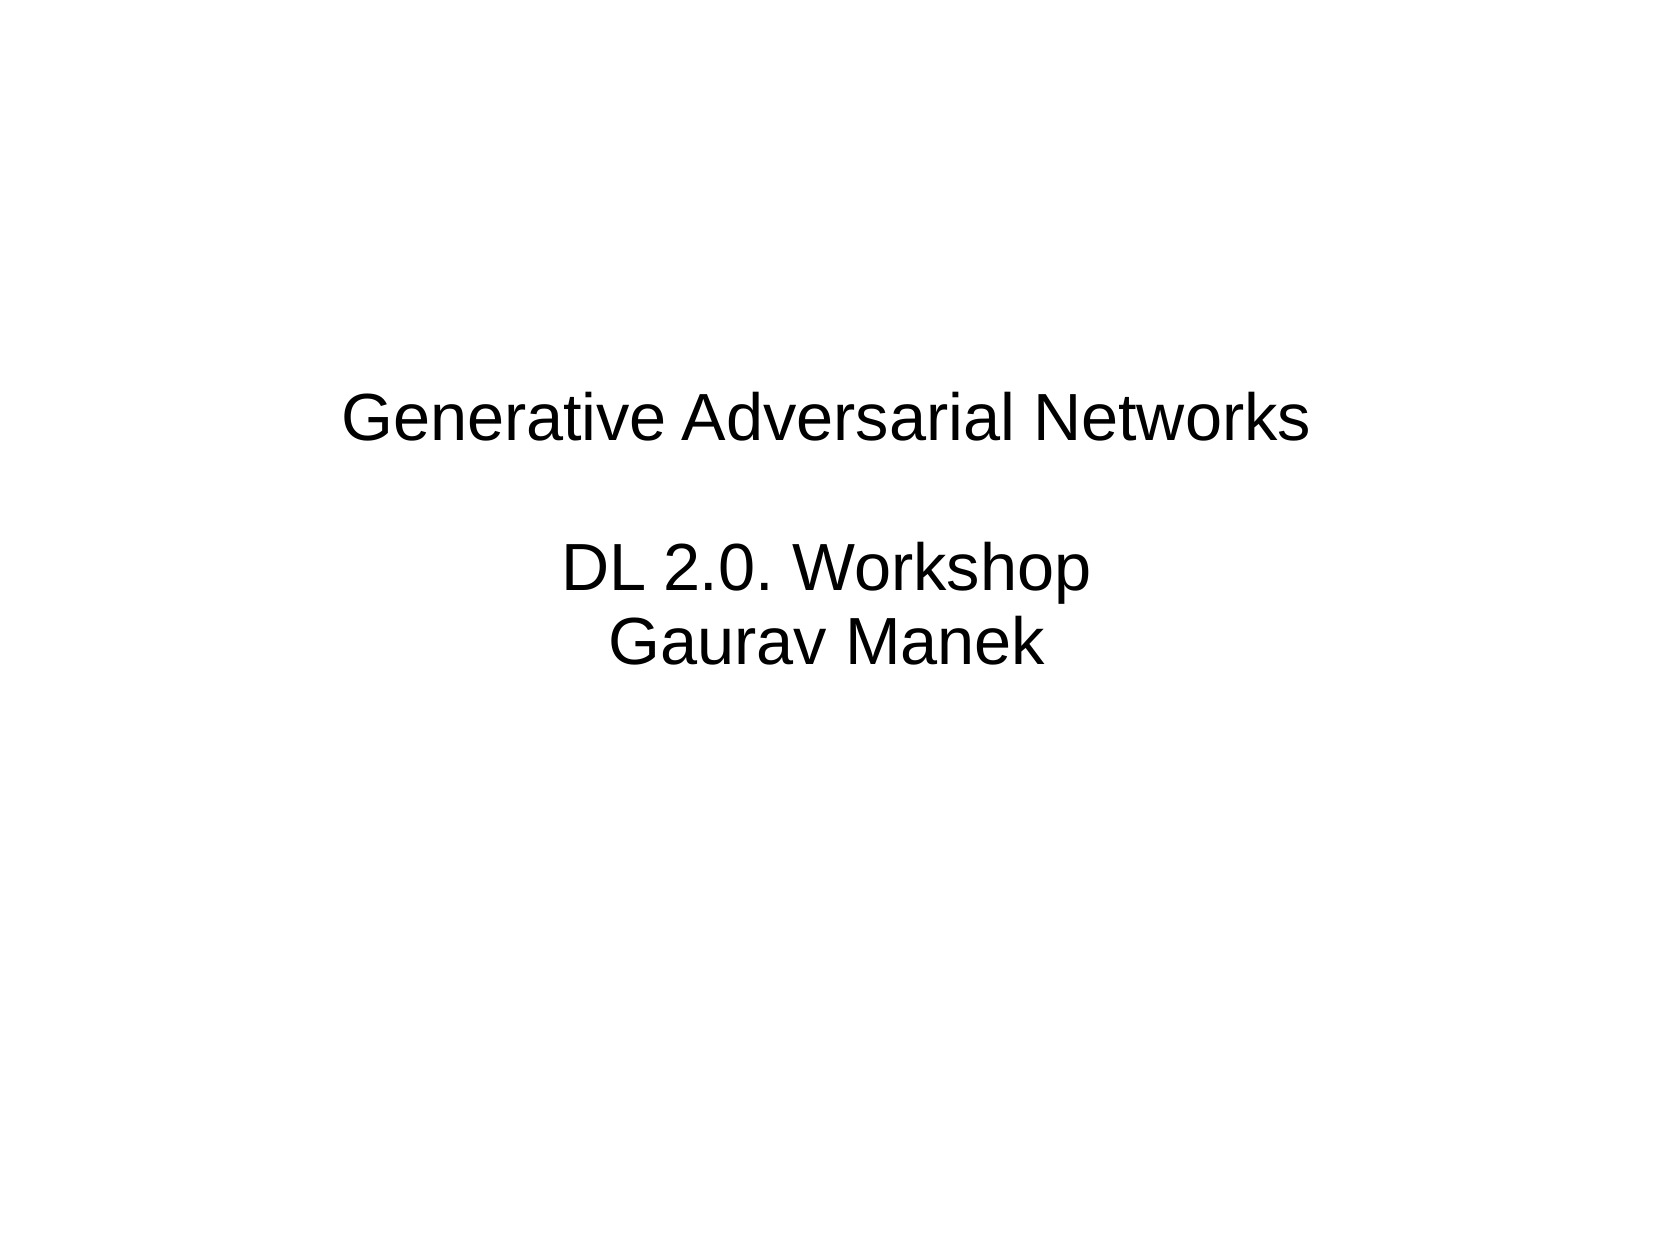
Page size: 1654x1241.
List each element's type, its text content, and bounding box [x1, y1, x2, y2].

subtitle Generative Adversarial Networks DL 2.0. Workshop Gaurav Manek [82, 49, 1571, 1010]
